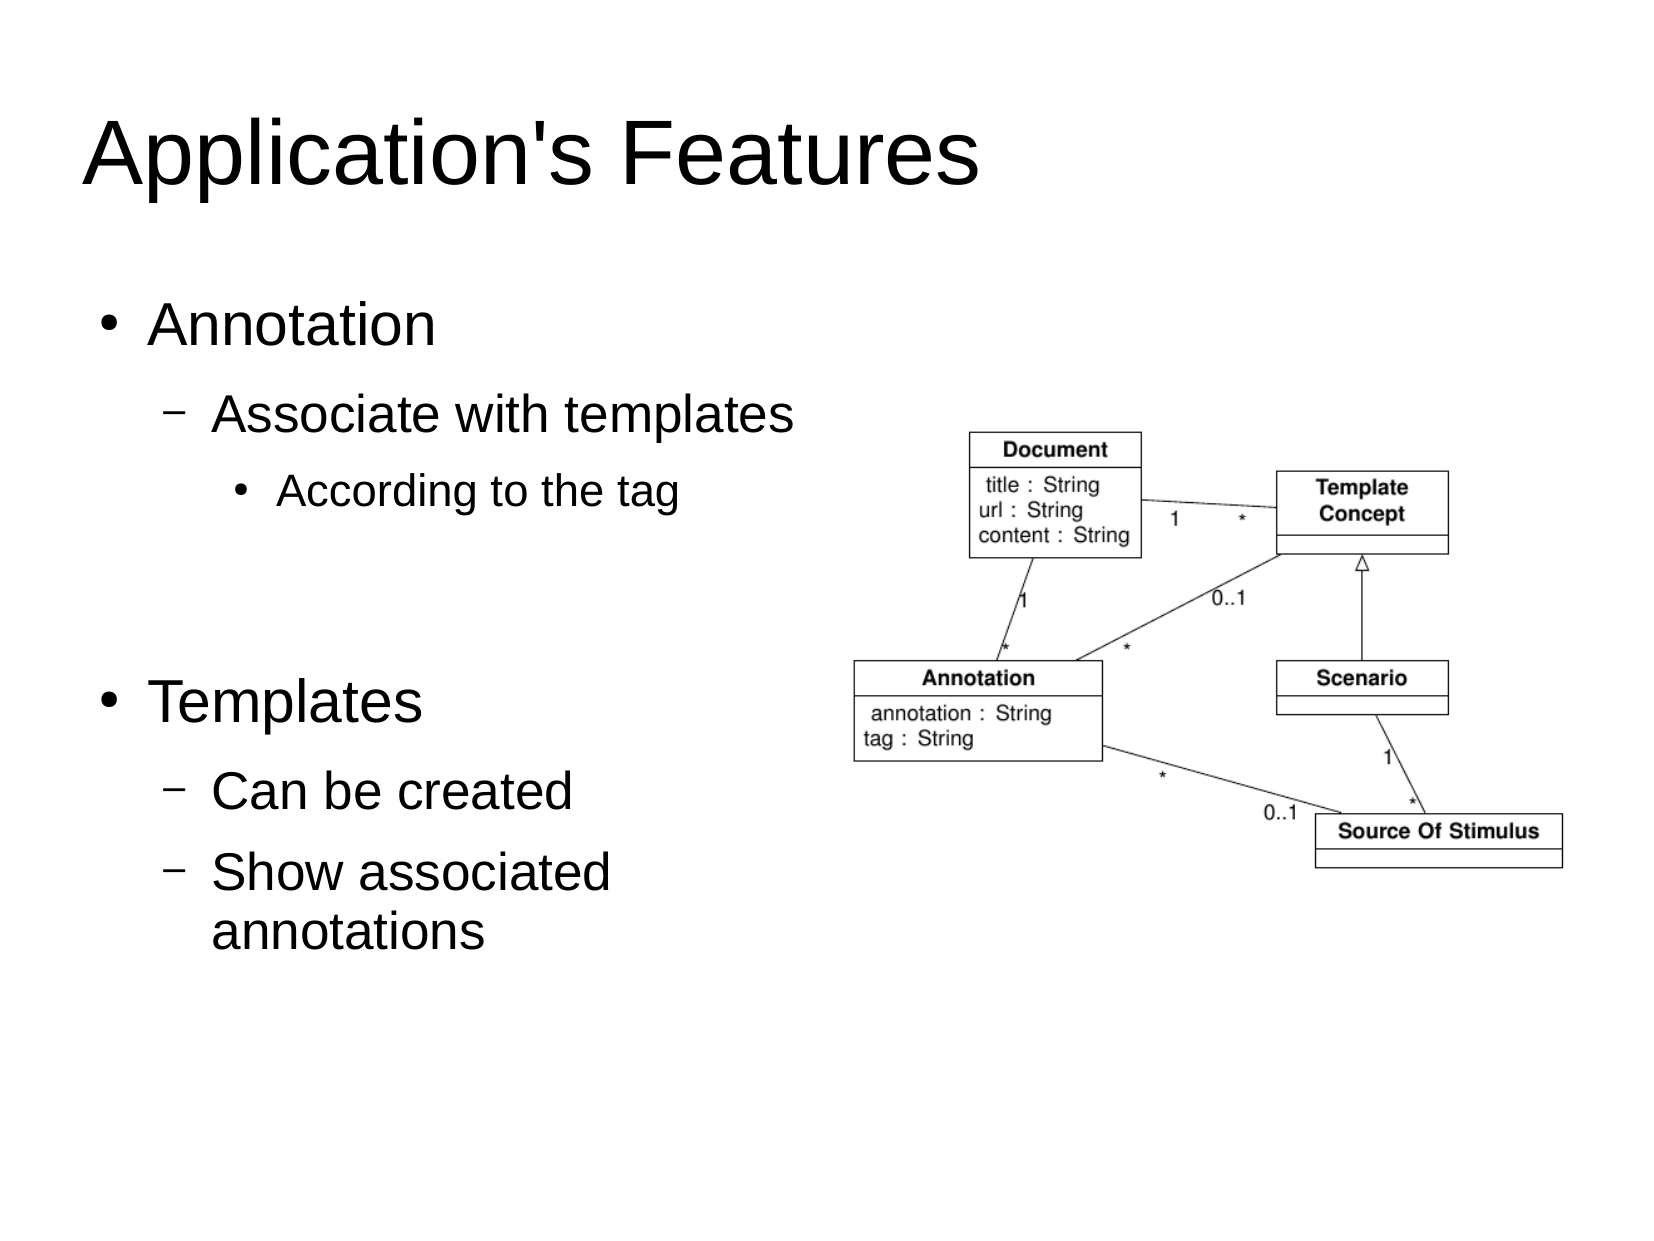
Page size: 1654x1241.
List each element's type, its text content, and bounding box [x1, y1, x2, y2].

title Application's Features [82, 49, 1571, 257]
picture [845, 423, 1572, 876]
list Annotation Associate with templates According to the tag Templates Can be created Show associated annotations [82, 290, 809, 1010]
